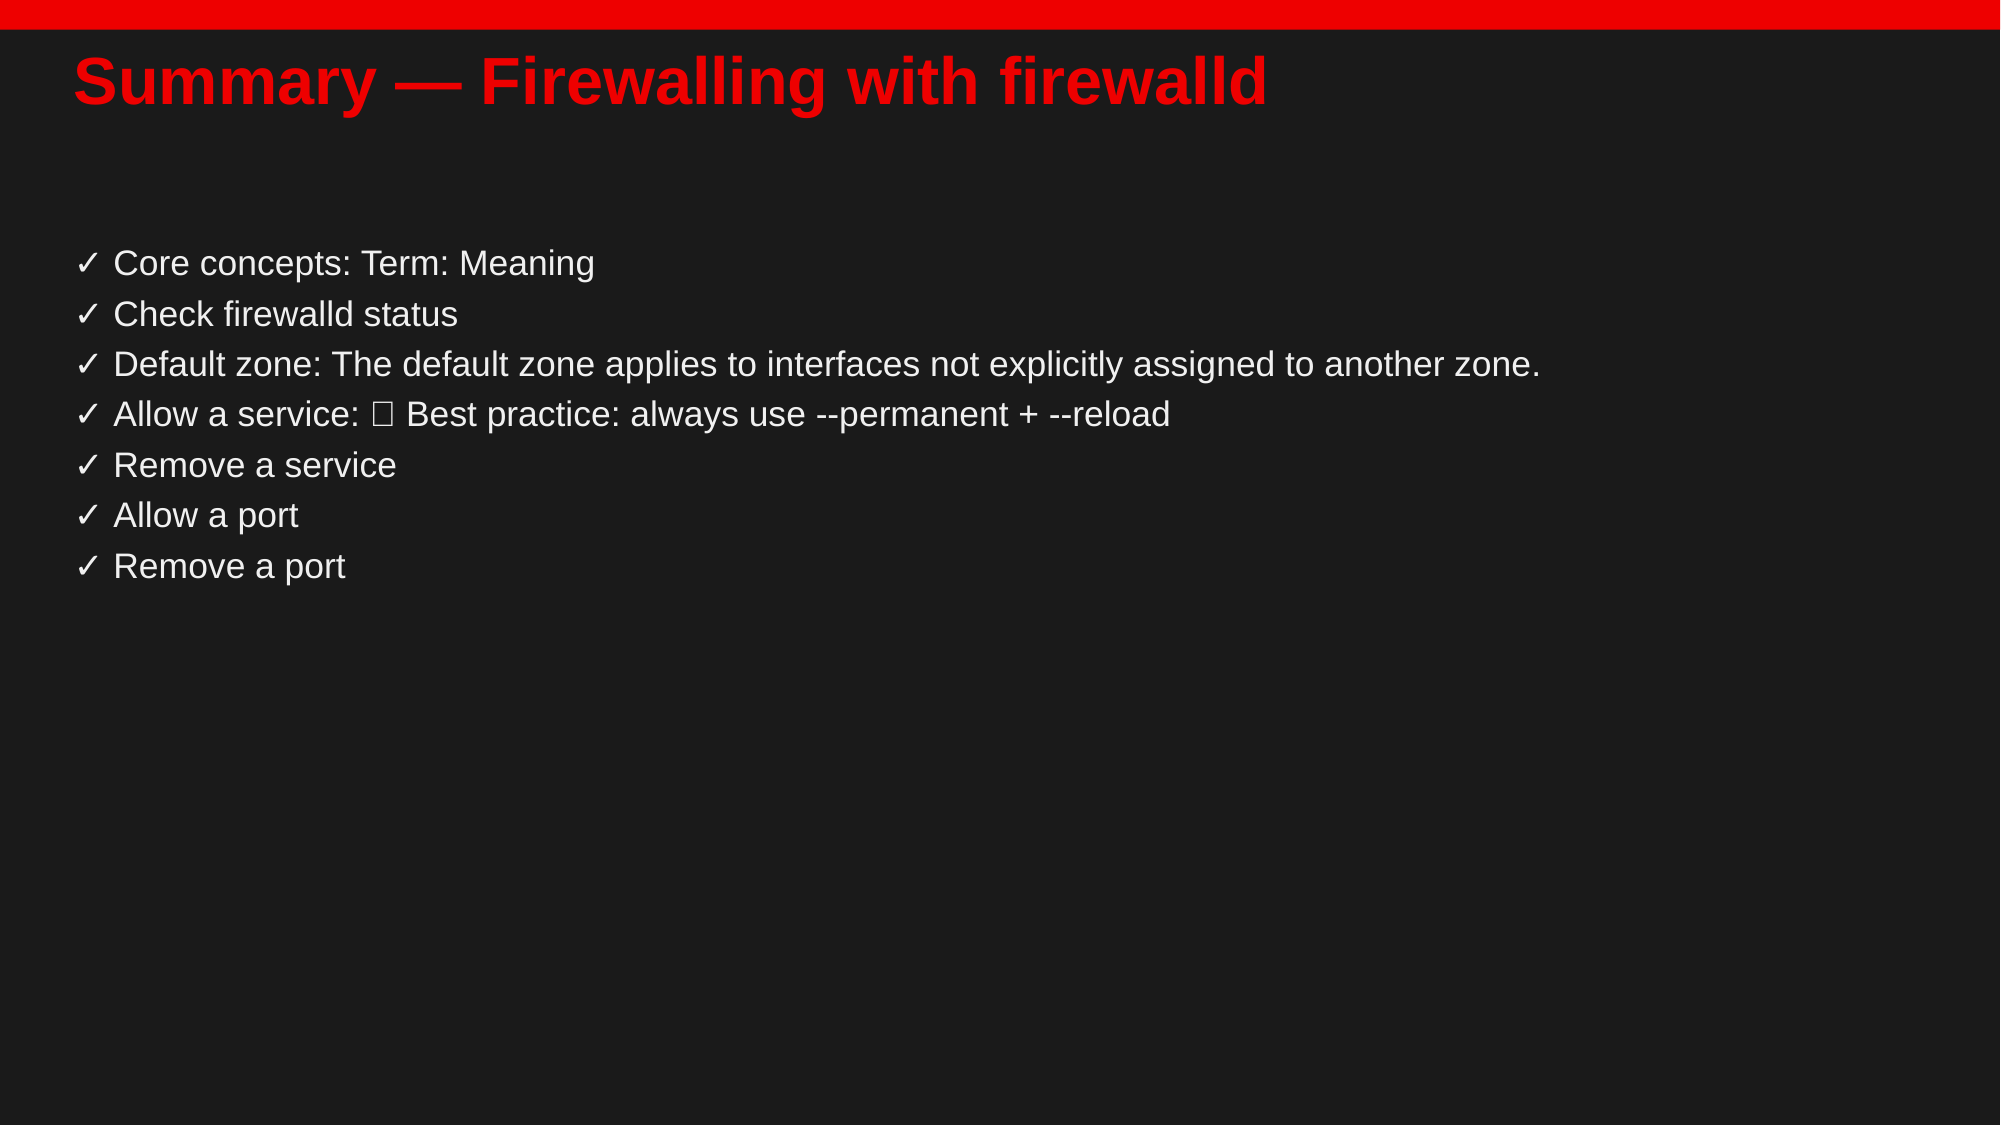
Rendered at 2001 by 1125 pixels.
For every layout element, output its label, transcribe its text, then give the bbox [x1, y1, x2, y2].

text_box ✓ Core concepts: Term: Meaning ✓ Check firewalld status ✓ Default zone: The default zone applies to interfaces not explicitly assigned to another zone. ✓ Allow a service: 💡 Best practice: always use --permanent + --reload ✓ Remove a service ✓ Allow a port ✓ Remove a port [59, 236, 1942, 1037]
text_box [0, 0, 2001, 30]
text_box Summary — Firewalling with firewalld [59, 36, 1942, 208]
